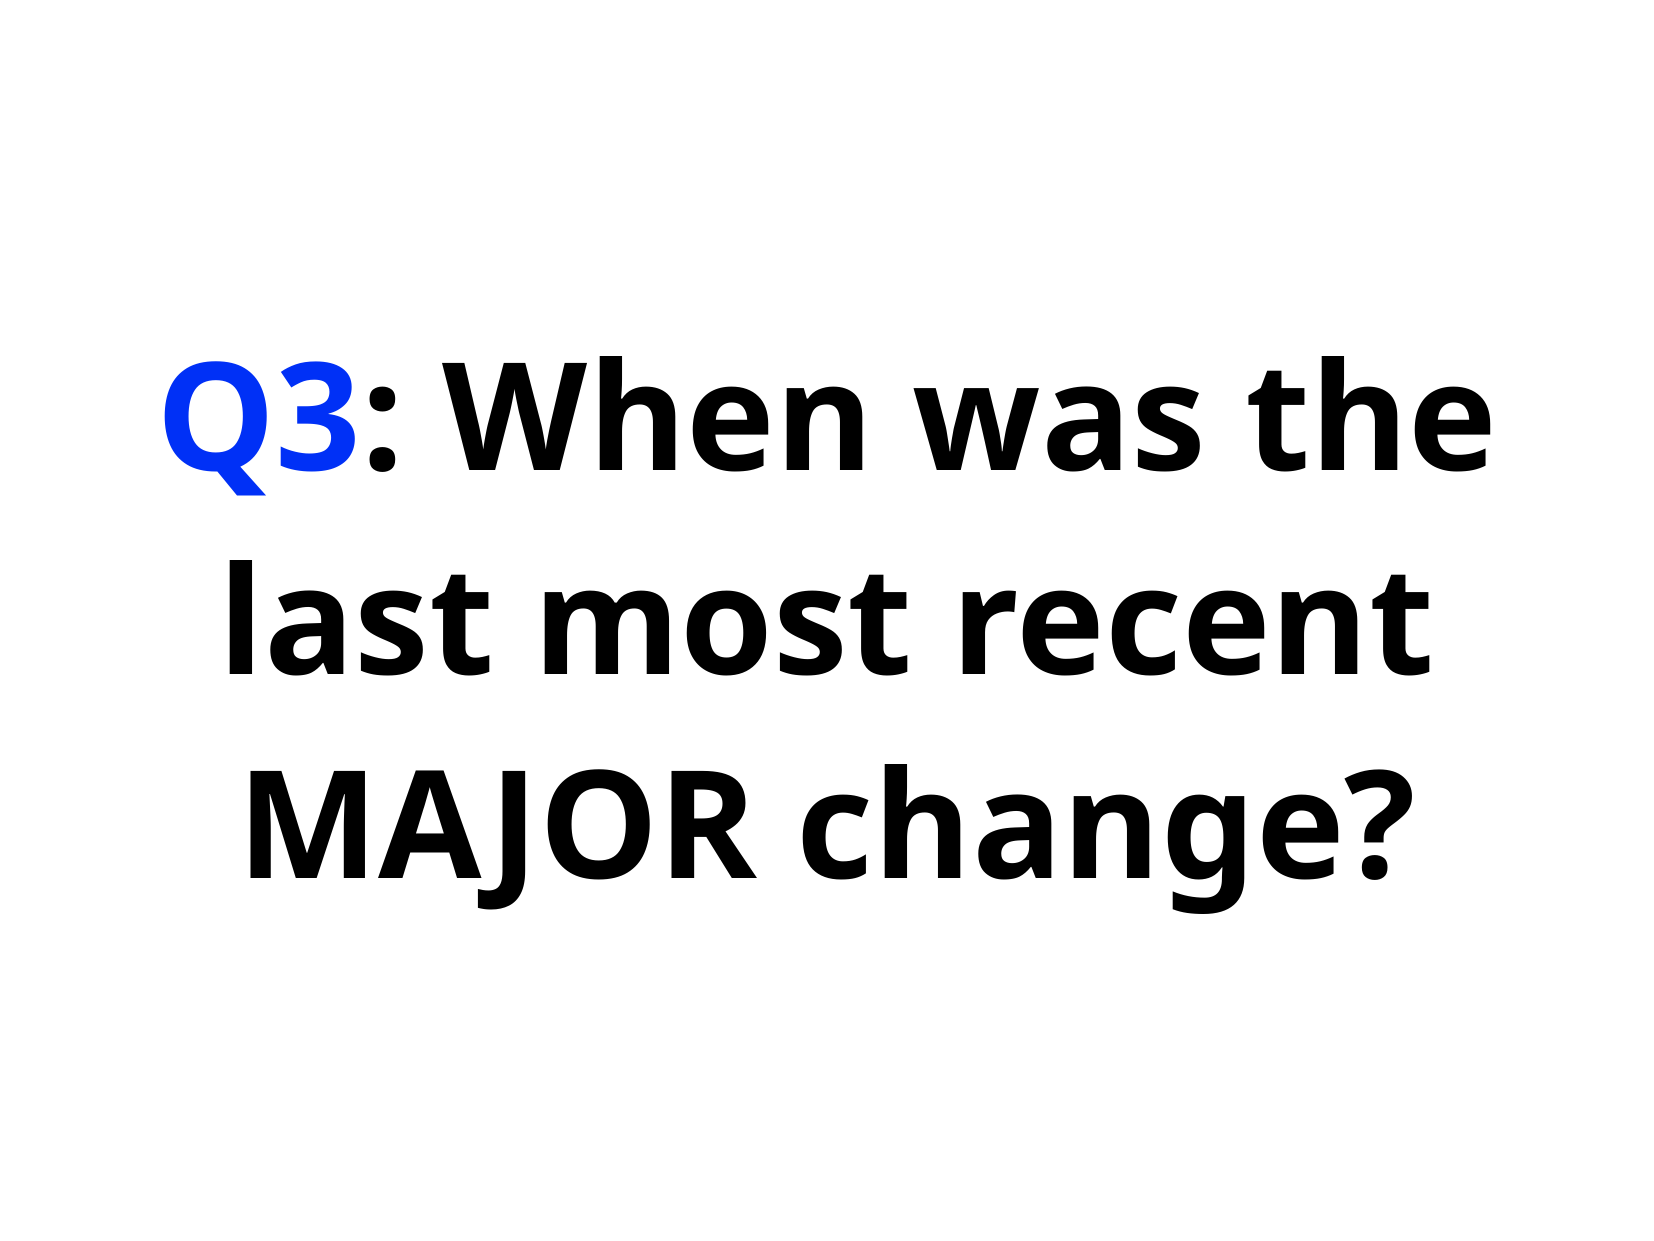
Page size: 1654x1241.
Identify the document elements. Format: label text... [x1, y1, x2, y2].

text_box Q3: When was the last most recent MAJOR change? [59, 29, 1595, 1204]
